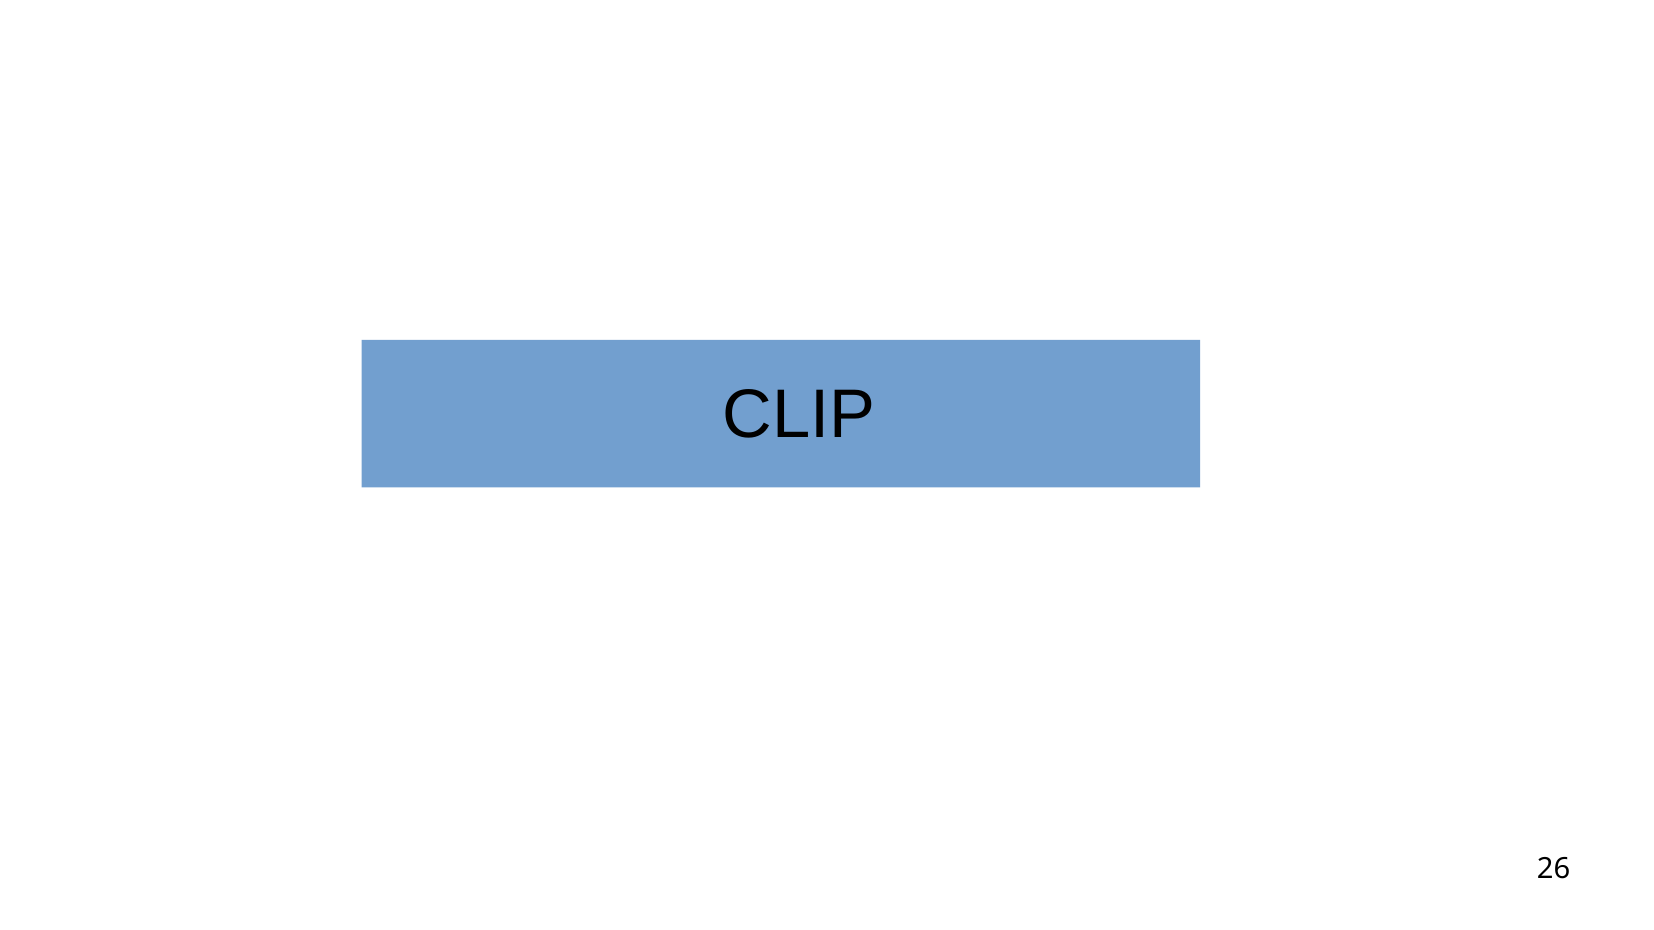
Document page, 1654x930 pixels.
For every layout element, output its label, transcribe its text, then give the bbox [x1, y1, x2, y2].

title CLIP [361, 339, 1201, 488]
